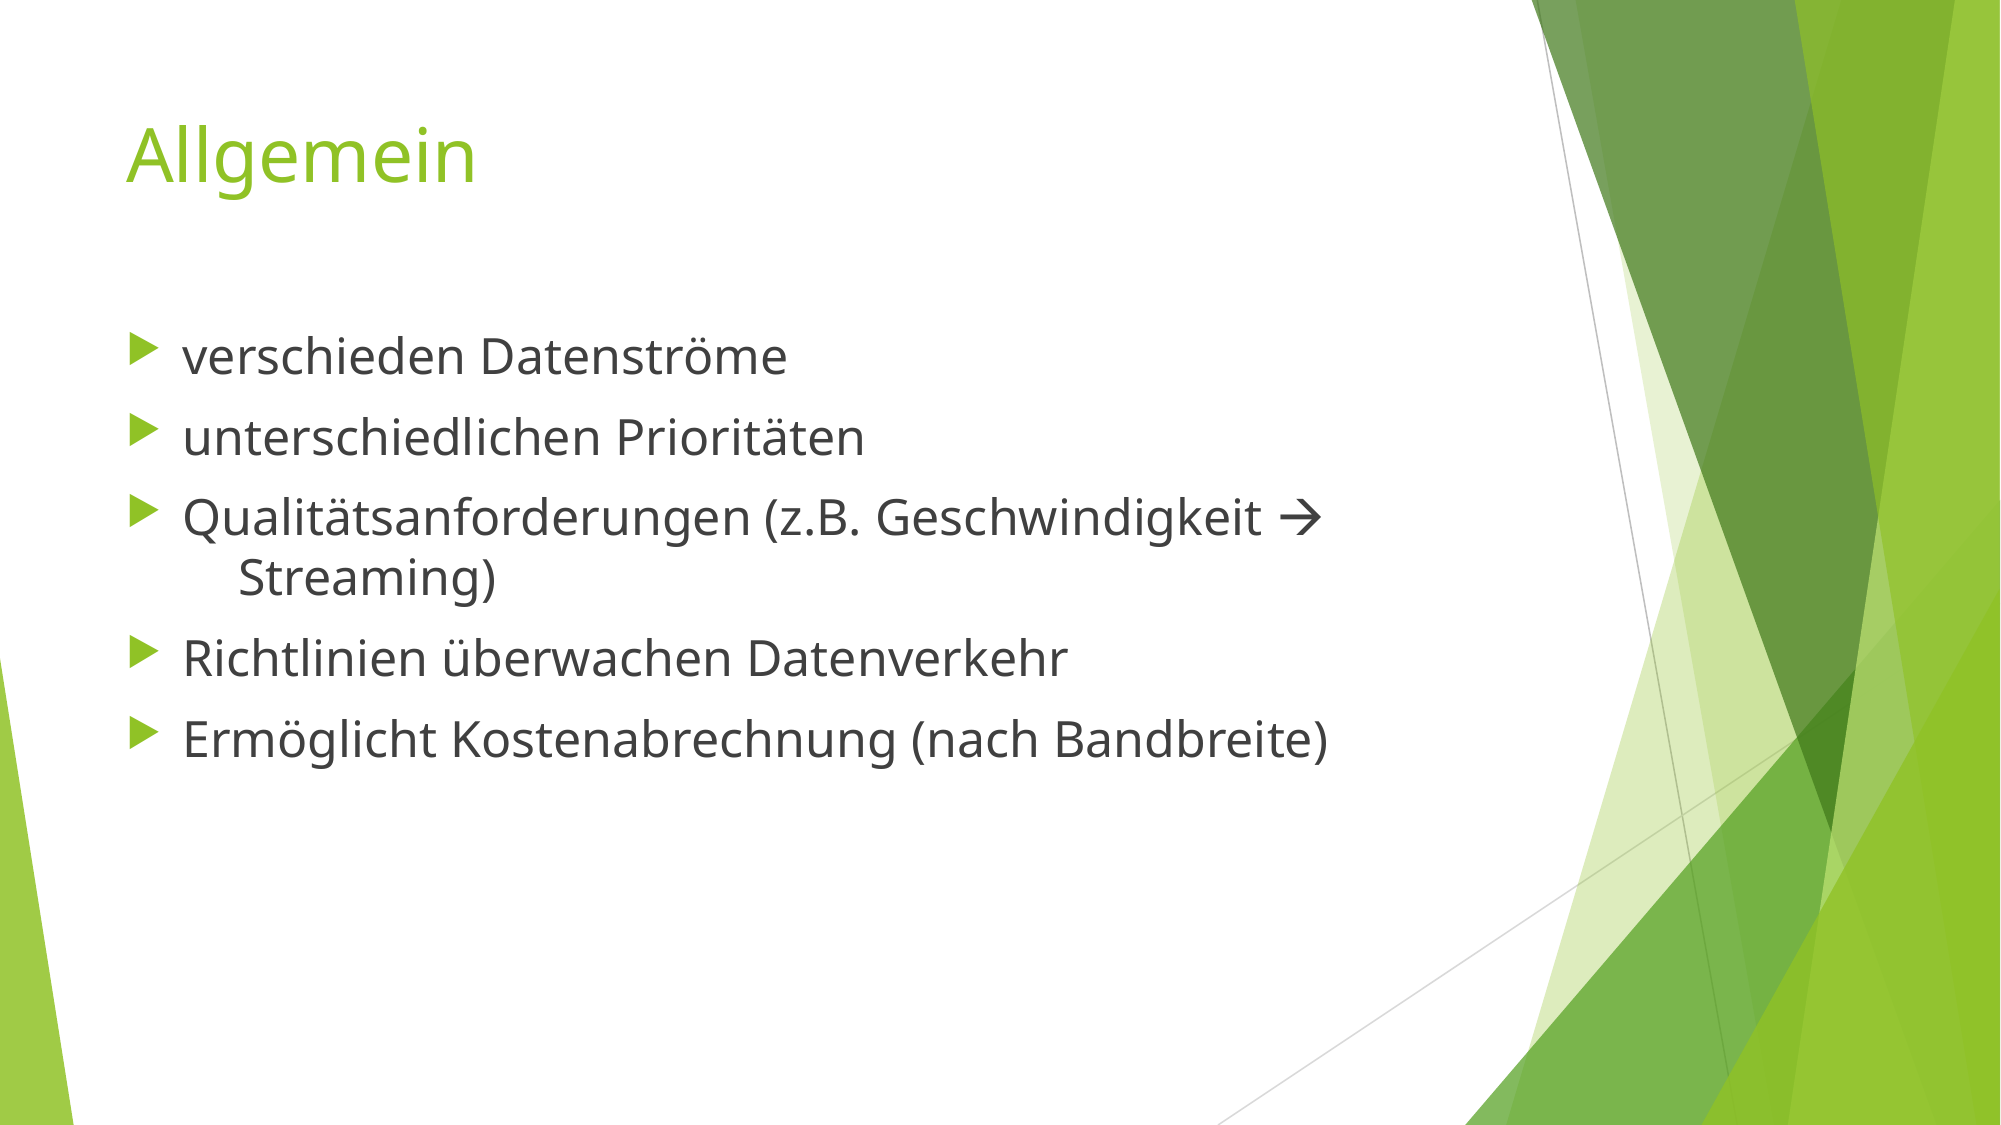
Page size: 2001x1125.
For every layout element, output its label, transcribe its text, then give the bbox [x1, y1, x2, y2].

list verschieden Datenströme unterschiedlichen Prioritäten Qualitätsanforderungen (z.B. Geschwindigkeit  Streaming) Richtlinien überwachen Datenverkehr Ermöglicht Kostenabrechnung (nach Bandbreite) [111, 316, 1522, 992]
title Allgemein [111, 99, 1522, 316]
